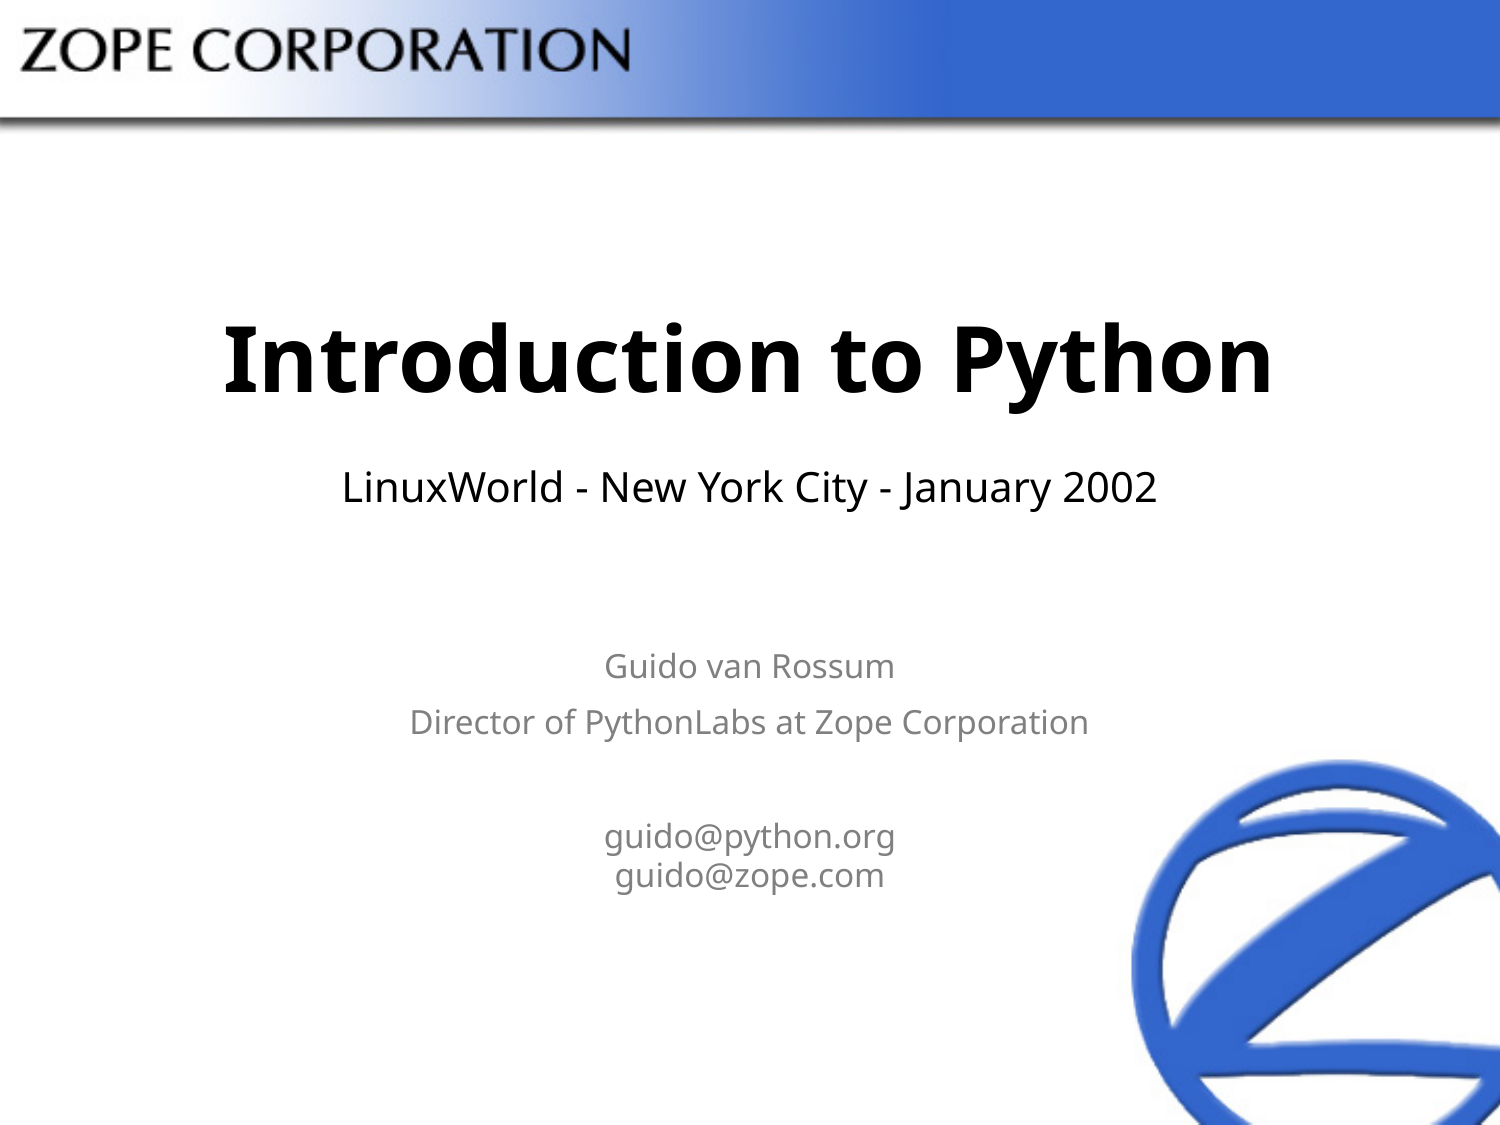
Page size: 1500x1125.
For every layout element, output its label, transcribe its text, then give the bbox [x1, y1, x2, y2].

subtitle Guido van Rossum Director of PythonLabs at Zope Corporation guido@python.org guido@zope.com [225, 637, 1276, 925]
title Introduction to Python LinuxWorld - New York City - January 2002 [112, 287, 1388, 526]
